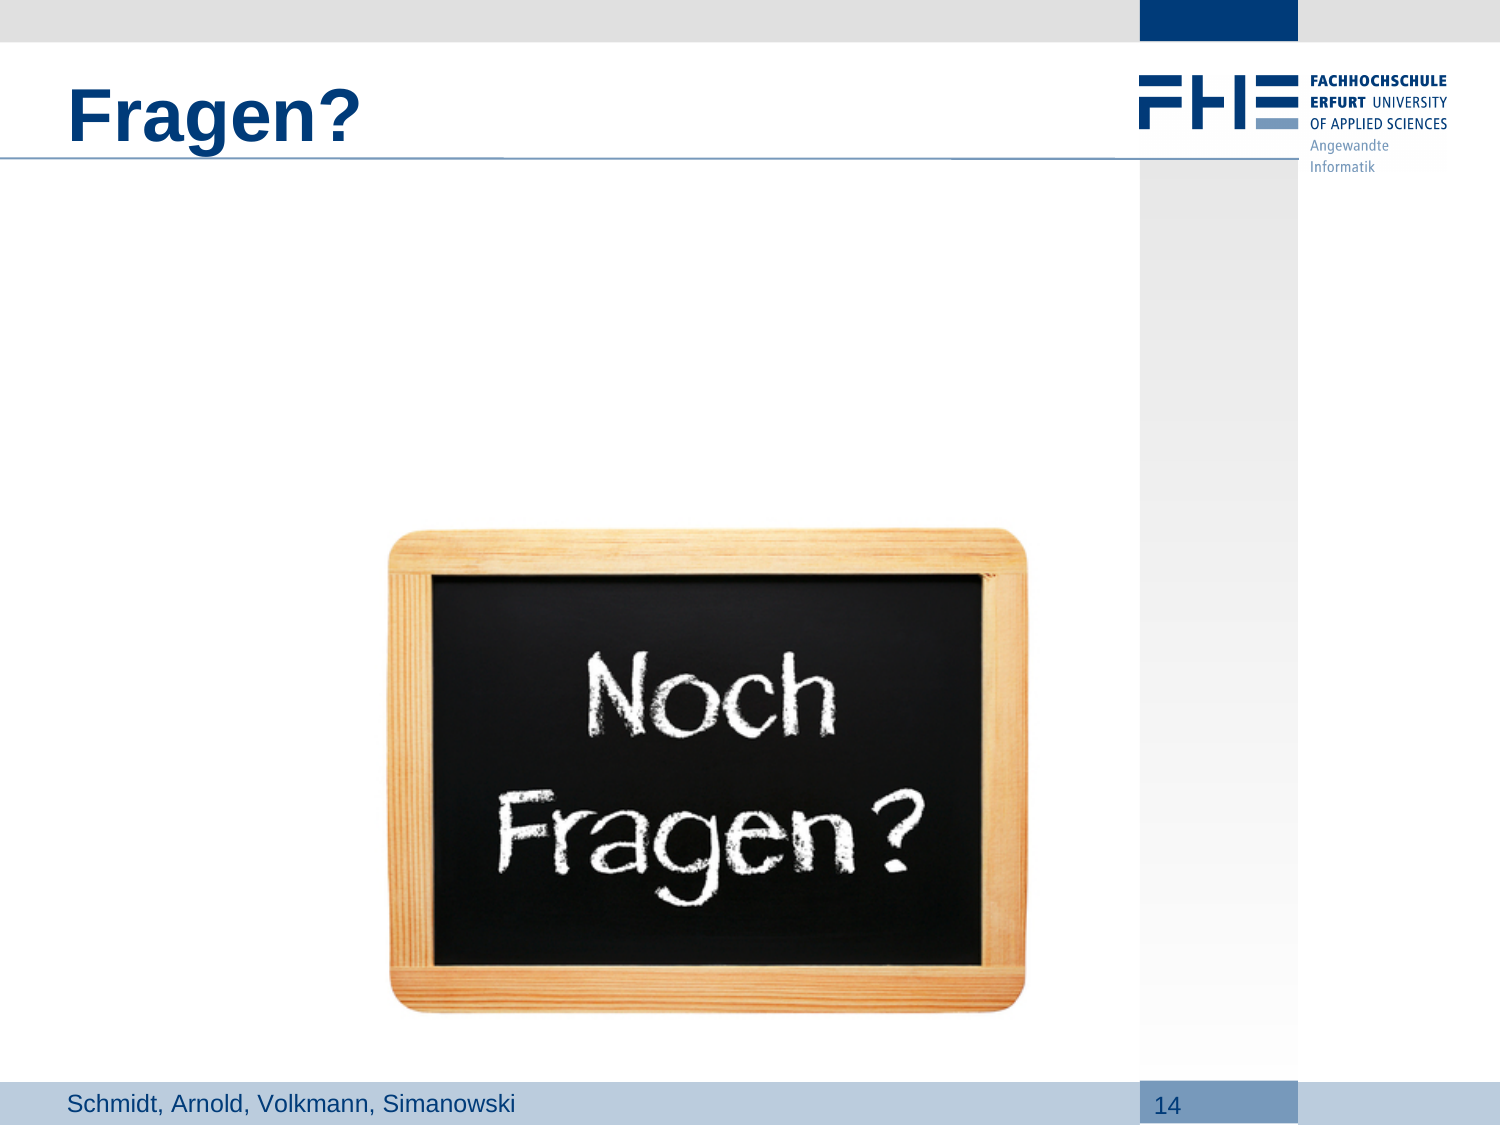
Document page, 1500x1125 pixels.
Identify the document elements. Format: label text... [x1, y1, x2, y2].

picture [1139, 75, 1447, 172]
picture [363, 506, 1052, 1040]
title Fragen? [53, 58, 1140, 142]
